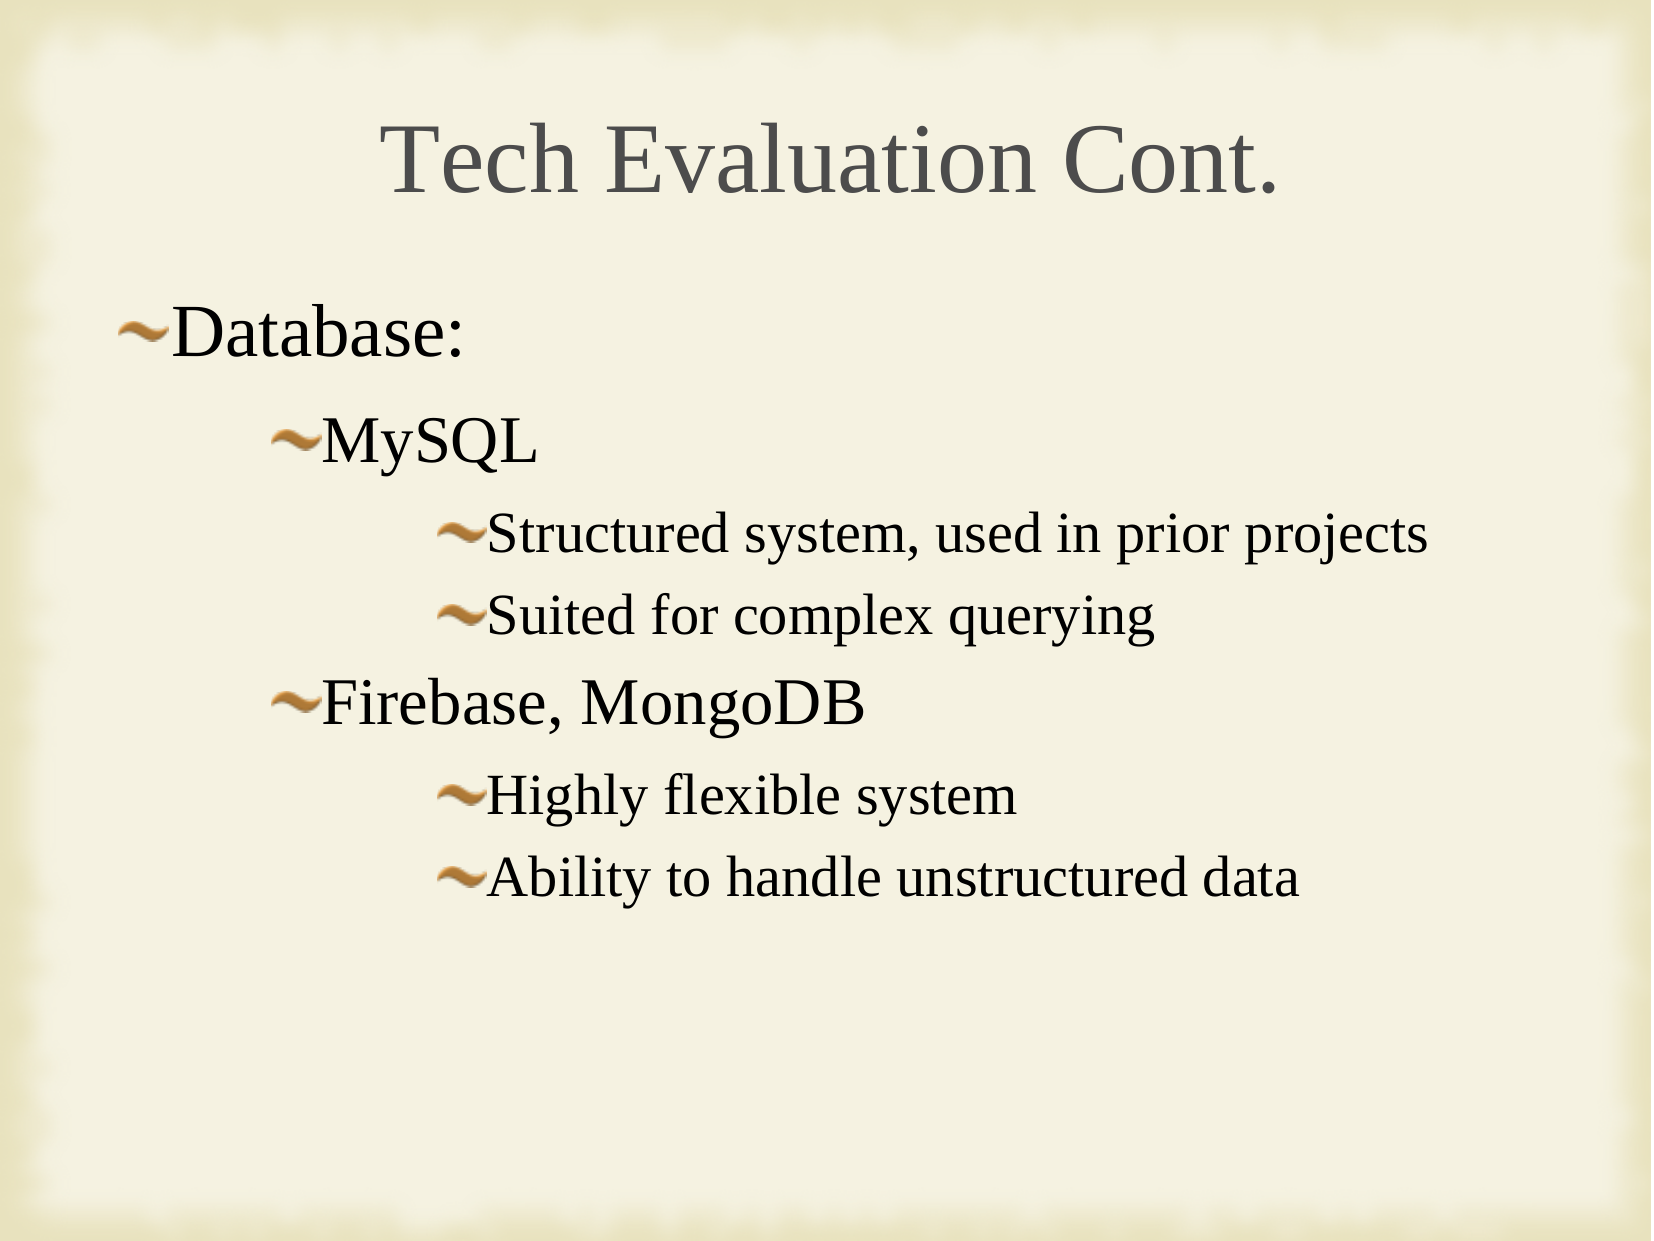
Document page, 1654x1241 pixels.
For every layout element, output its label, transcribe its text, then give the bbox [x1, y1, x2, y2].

title Tech Evaluation Cont. [86, 55, 1576, 263]
list Database: MySQL Structured system, used in prior projects Suited for complex querying Firebase, MongoDB Highly flexible system Ability to handle unstructured data [82, 290, 1571, 910]
picture [0, 0, 1651, 1241]
